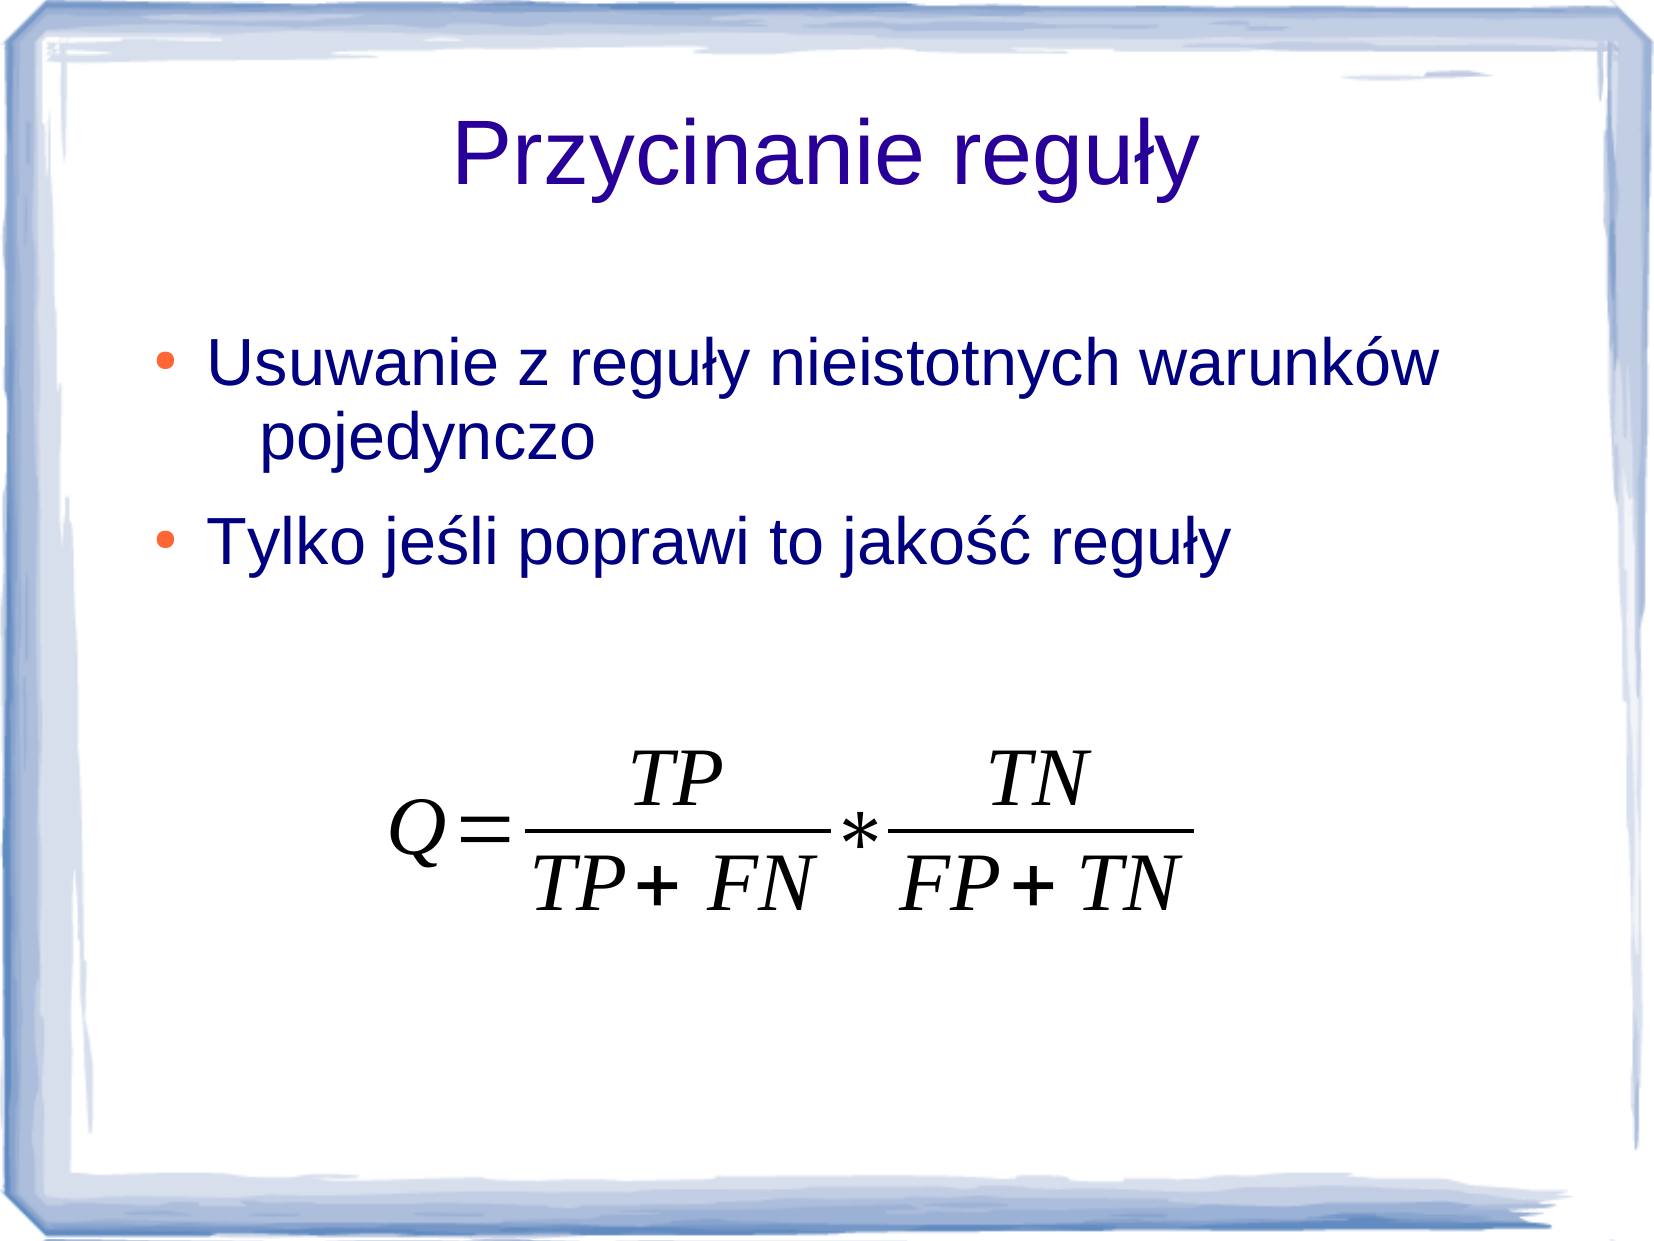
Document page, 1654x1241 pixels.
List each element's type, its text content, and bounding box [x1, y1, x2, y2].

picture [0, 0, 1654, 1241]
chart [380, 732, 1205, 929]
title Przycinanie reguły [82, 49, 1571, 257]
list Usuwanie z reguły nieistotnych warunków pojedynczo Tylko jeśli poprawi to jakość reguły [118, 324, 1560, 1004]
